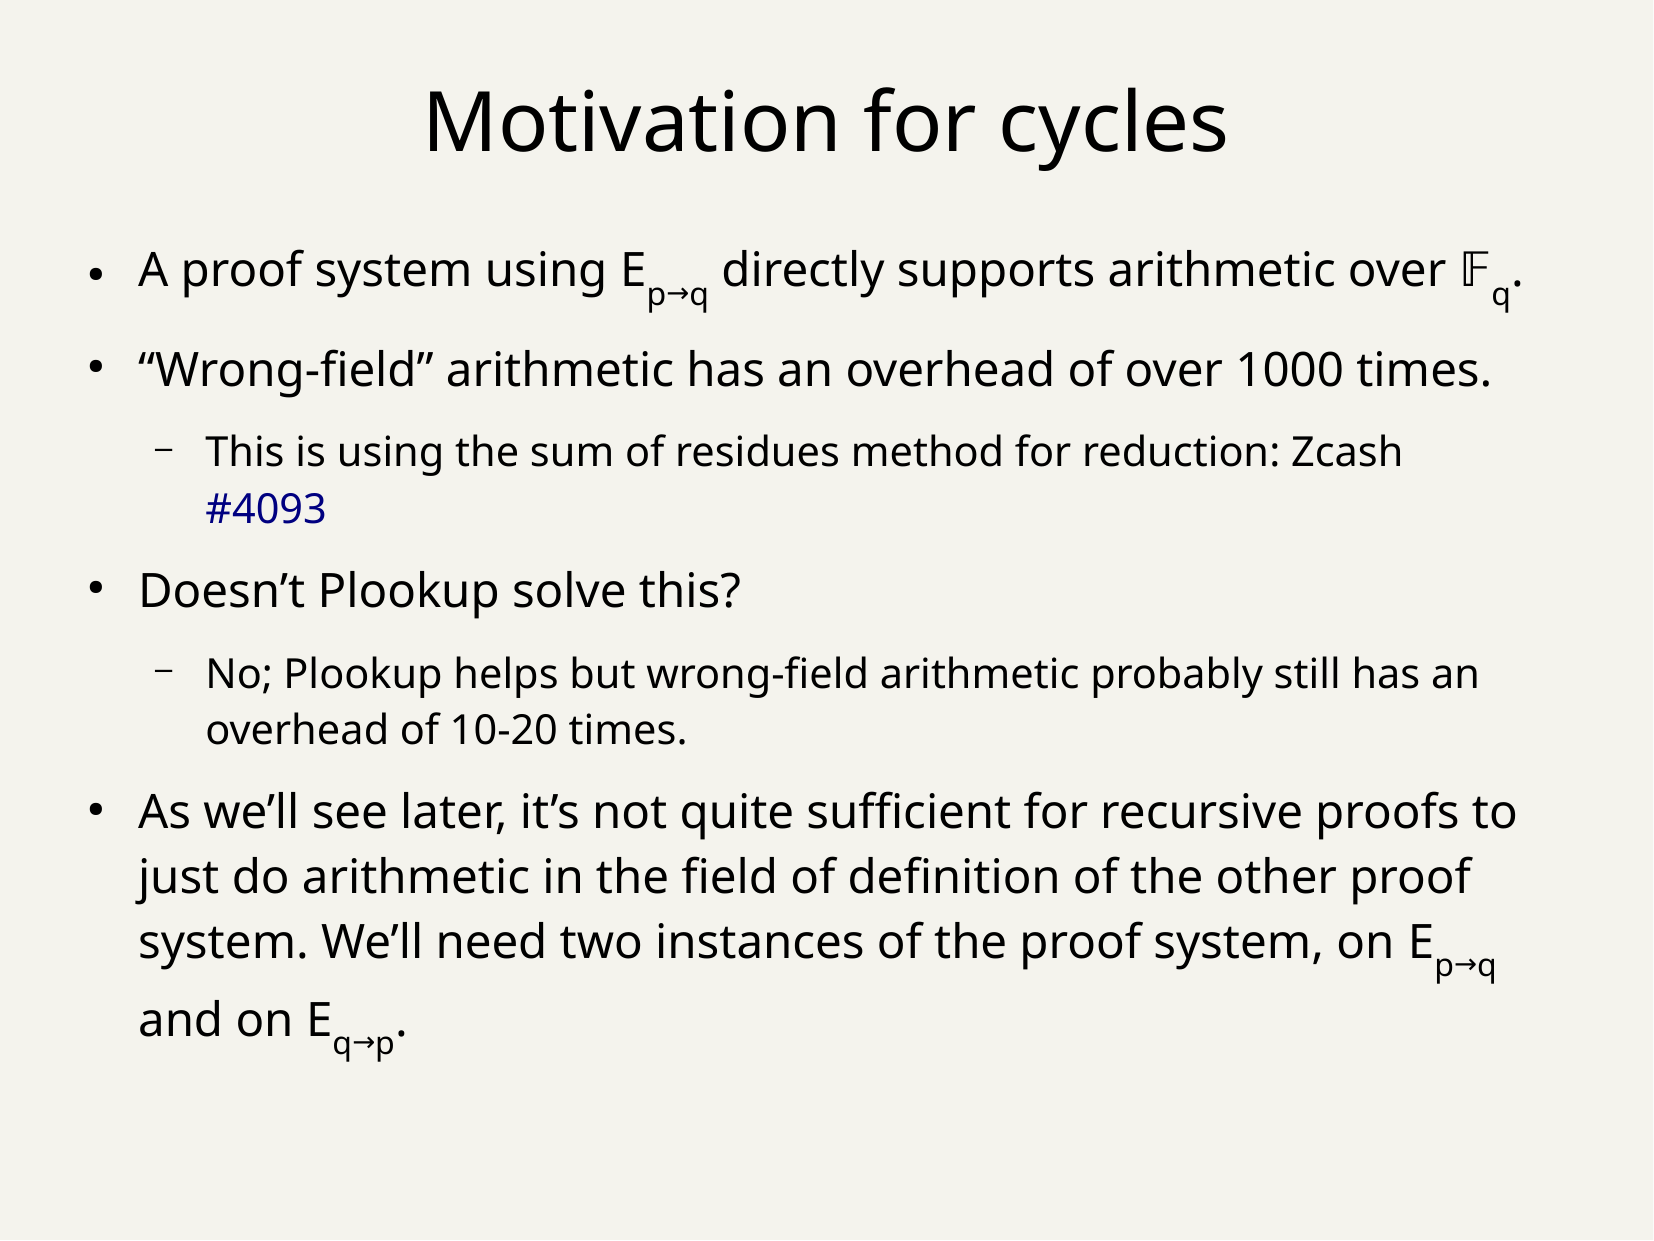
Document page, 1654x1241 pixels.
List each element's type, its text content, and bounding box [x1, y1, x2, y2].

list A proof system using Ep→q directly supports arithmetic over 𝔽q. “Wrong-field” arithmetic has an overhead of over 1000 times. This is using the sum of residues method for reduction: Zcash #4093 Doesn’t Plookup solve this? No; Plookup helps but wrong-field arithmetic probably still has an overhead of 10-20 times. As we’ll see later, it’s not quite sufficient for recursive proofs to just do arithmetic in the field of definition of the other proof system. We’ll need two instances of the proof system, on Ep→q and on Eq→p. [70, 236, 1536, 1158]
title Motivation for cycles [82, 49, 1571, 189]
